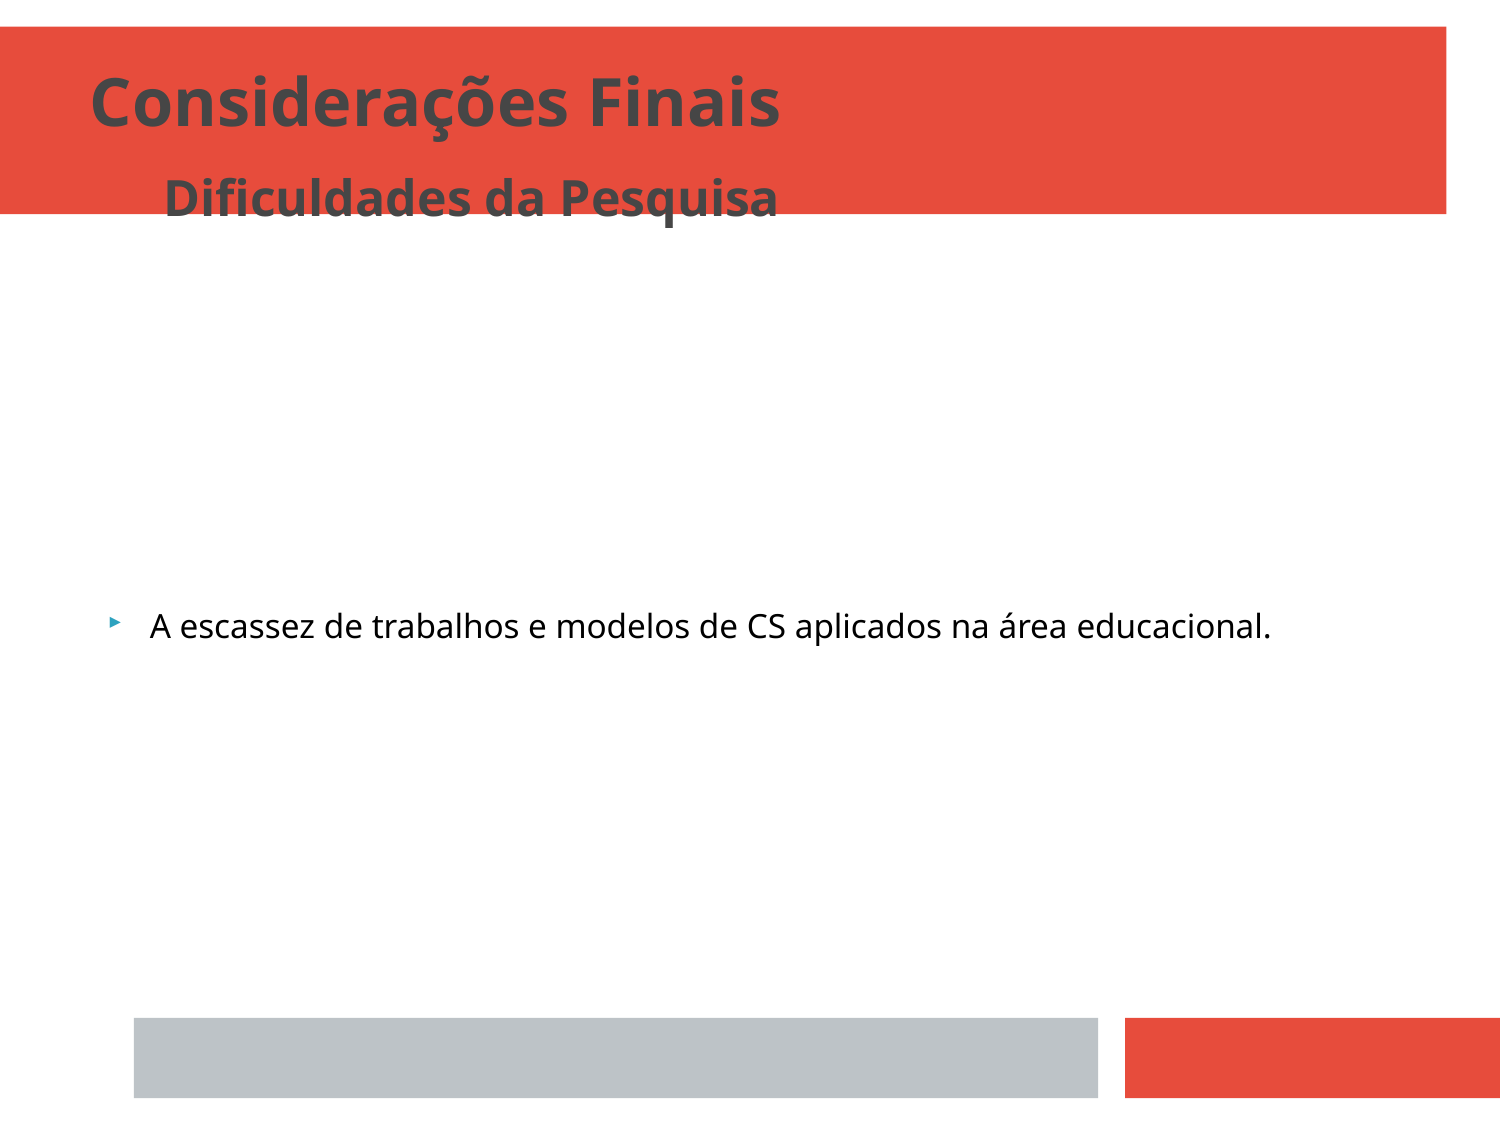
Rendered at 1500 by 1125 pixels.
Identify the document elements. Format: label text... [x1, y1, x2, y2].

list A escassez de trabalhos e modelos de CS aplicados na área educacional. [75, 247, 1425, 986]
title Considerações Finais Dificuldades da Pesquisa [75, 45, 1425, 247]
